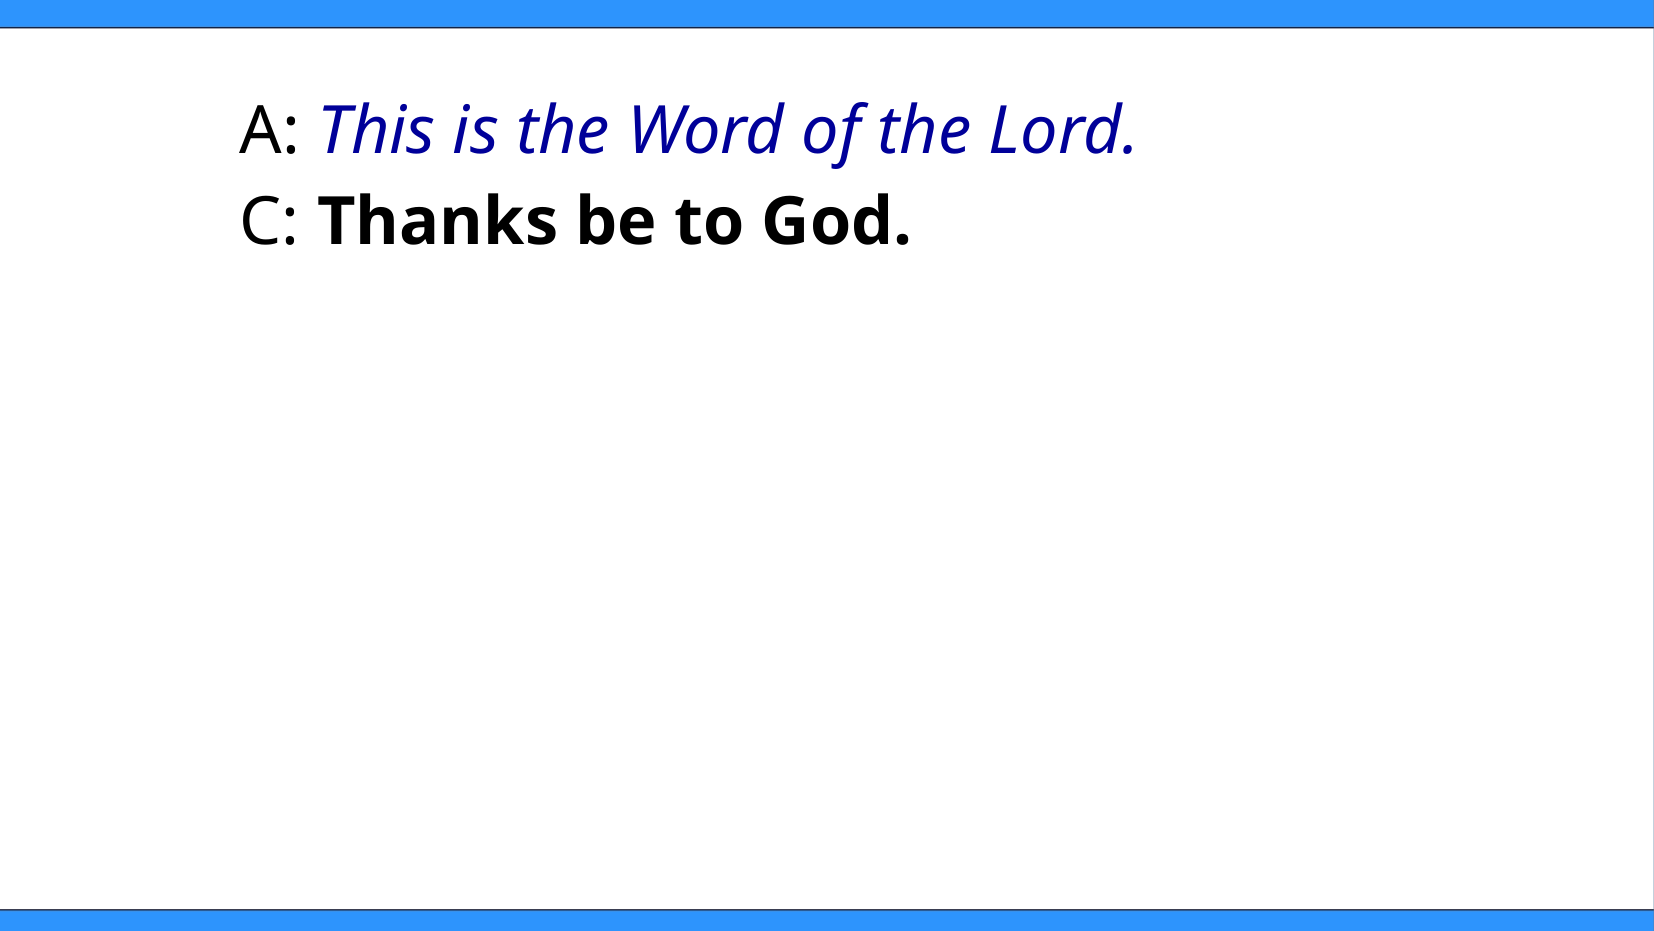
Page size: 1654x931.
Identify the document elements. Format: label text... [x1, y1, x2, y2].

picture [0, 0, 1654, 931]
text_box A: This is the Word of the Lord. C: Thanks be to God. [225, 75, 1411, 277]
